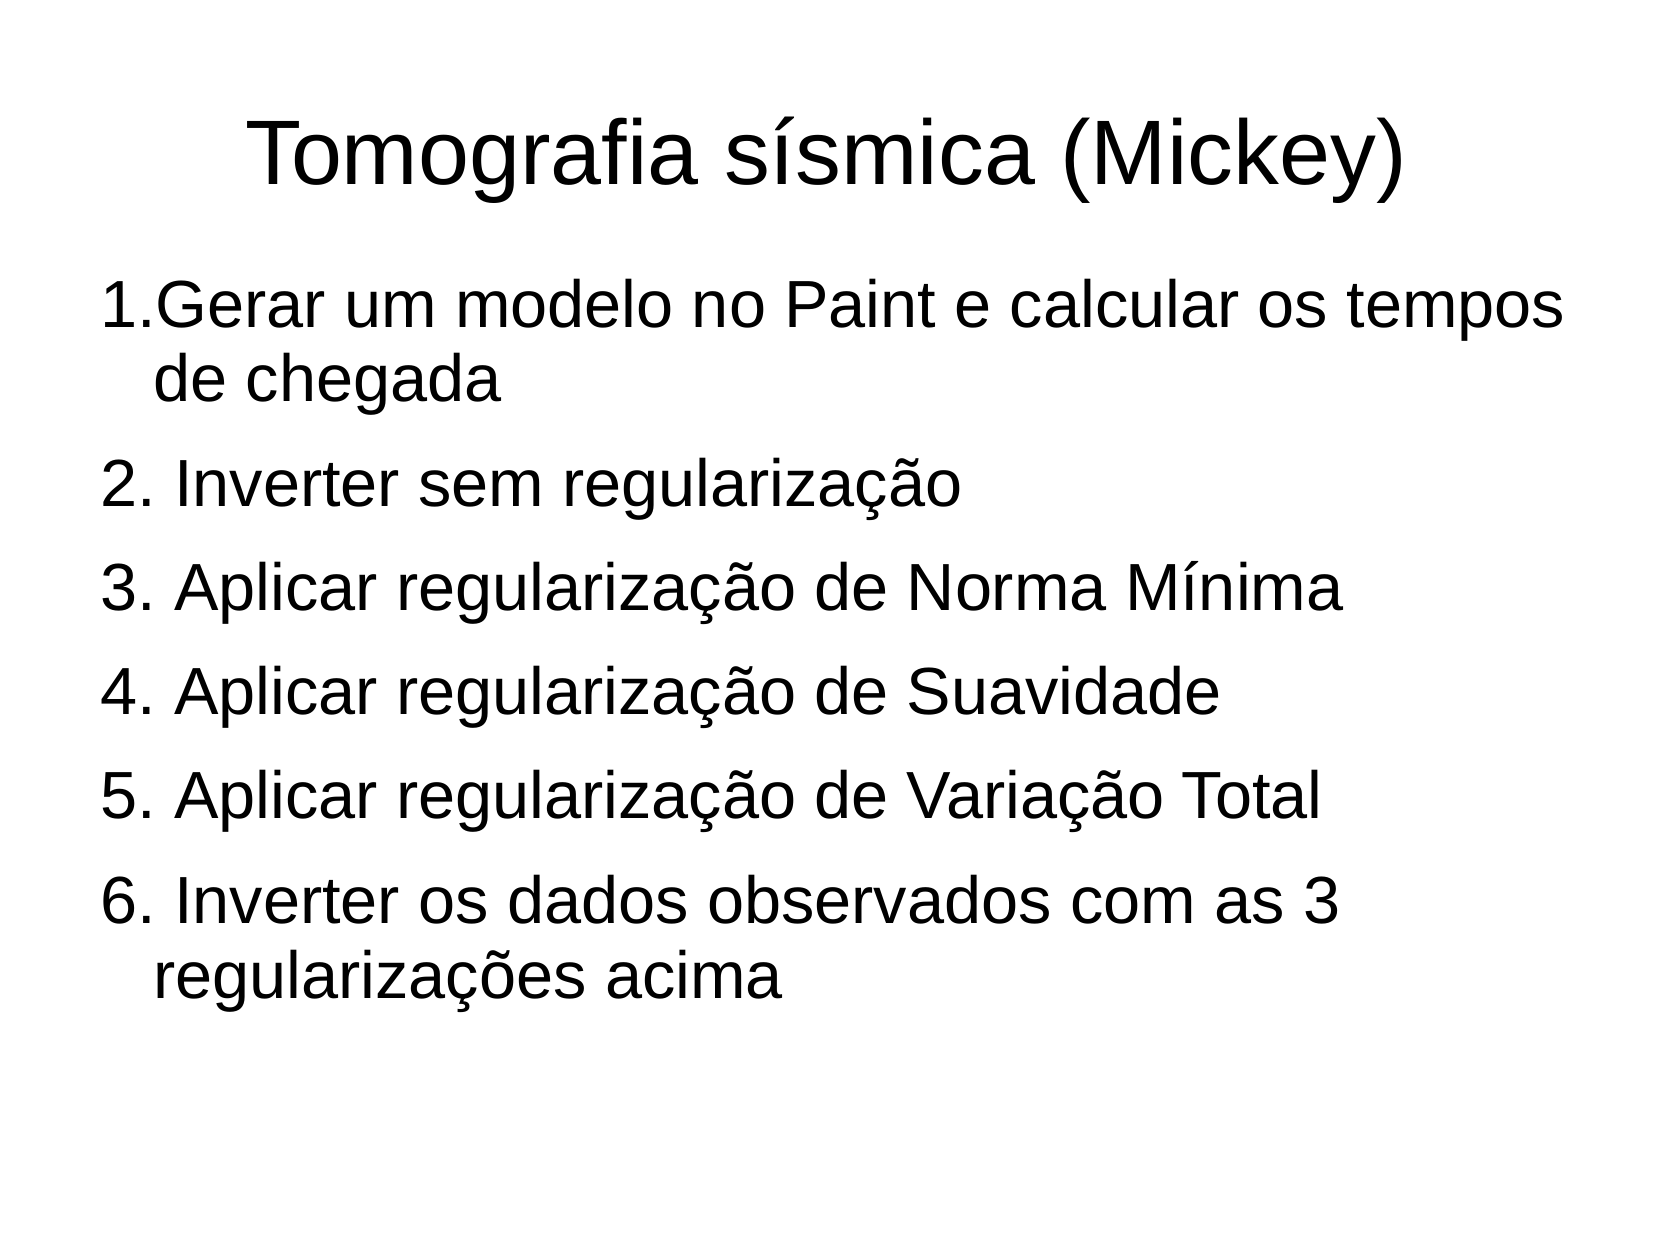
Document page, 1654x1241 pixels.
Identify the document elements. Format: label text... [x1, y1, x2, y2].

title Tomografia sísmica (Mickey) [82, 49, 1571, 257]
list Gerar um modelo no Paint e calcular os tempos de chegada Inverter sem regularização Aplicar regularização de Norma Mínima Aplicar regularização de Suavidade Aplicar regularização de Variação Total Inverter os dados observados com as 3 regularizações acima [82, 266, 1571, 1086]
